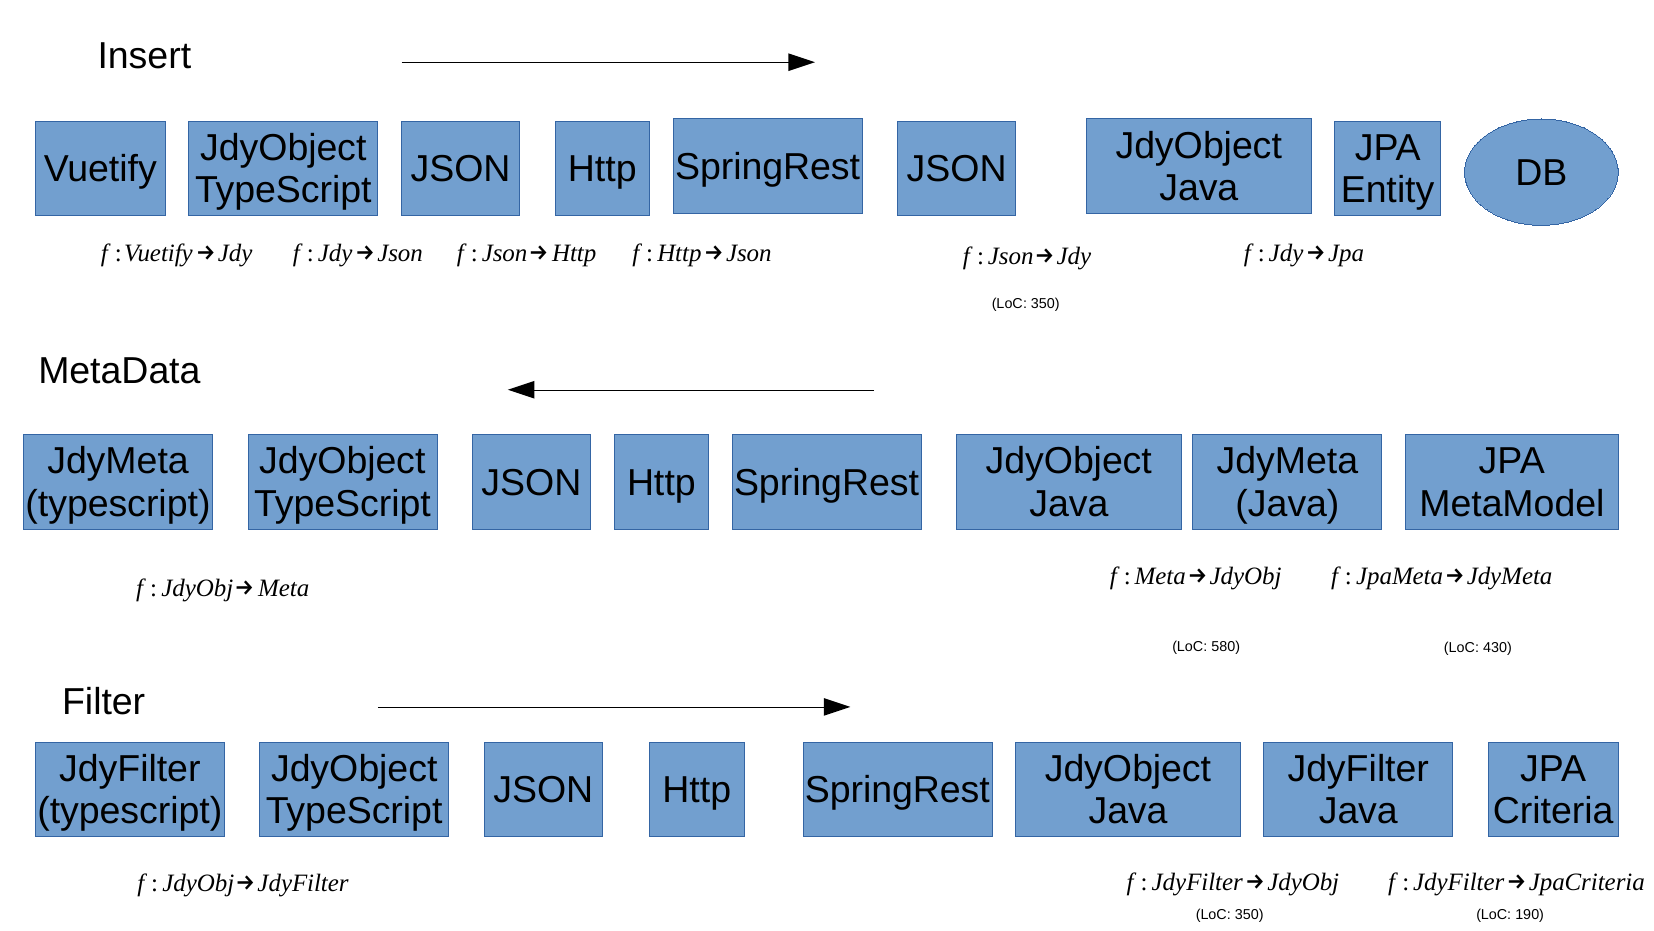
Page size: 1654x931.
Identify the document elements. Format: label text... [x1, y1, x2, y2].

text_box Http [614, 434, 709, 530]
chart [1120, 868, 1347, 896]
text_box SpringRest [732, 434, 922, 530]
text_box (LoC: 350) [1181, 881, 1279, 931]
text_box MetaData [23, 342, 343, 400]
text_box JPA MetaModel [1405, 434, 1619, 530]
chart [1103, 562, 1289, 591]
text_box JdyObject TypeScript [259, 742, 449, 837]
text_box JSON [484, 742, 603, 837]
text_box JSON [401, 121, 520, 216]
text_box DB [1464, 118, 1619, 226]
text_box JdyMeta (typescript) [23, 434, 213, 530]
text_box (LoC: 350) [977, 270, 1075, 319]
chart [94, 239, 260, 268]
text_box JdyObject Java [956, 434, 1182, 530]
text_box JdyFilter Java [1263, 742, 1453, 837]
text_box Insert [82, 26, 402, 84]
chart [956, 242, 1099, 271]
text_box (LoC: 430) [1429, 614, 1527, 663]
text_box SpringRest [803, 742, 993, 837]
text_box Vuetify [35, 121, 166, 216]
text_box JSON [897, 121, 1016, 216]
text_box SpringRest [673, 118, 863, 214]
chart [286, 239, 603, 308]
chart [1237, 239, 1371, 268]
text_box JdyObject Java [1015, 742, 1241, 837]
text_box (LoC: 580) [1157, 612, 1256, 662]
text_box JdyMeta (Java) [1192, 434, 1382, 530]
chart [625, 239, 778, 268]
text_box JdyObject Java [1086, 118, 1312, 214]
text_box Http [649, 742, 745, 837]
text_box JPA Criteria [1488, 742, 1619, 837]
chart [130, 869, 358, 898]
chart [129, 574, 316, 603]
text_box JdyFilter (typescript) [35, 742, 225, 837]
text_box JSON [472, 434, 591, 530]
chart [1324, 562, 1560, 591]
text_box JdyObject TypeScript [188, 121, 378, 216]
chart [1381, 868, 1653, 896]
text_box Http [555, 121, 650, 216]
text_box JdyObject TypeScript [248, 434, 438, 530]
text_box Filter [47, 673, 367, 731]
text_box (LoC: 190) [1461, 881, 1560, 931]
text_box JPA Entity [1334, 121, 1441, 216]
